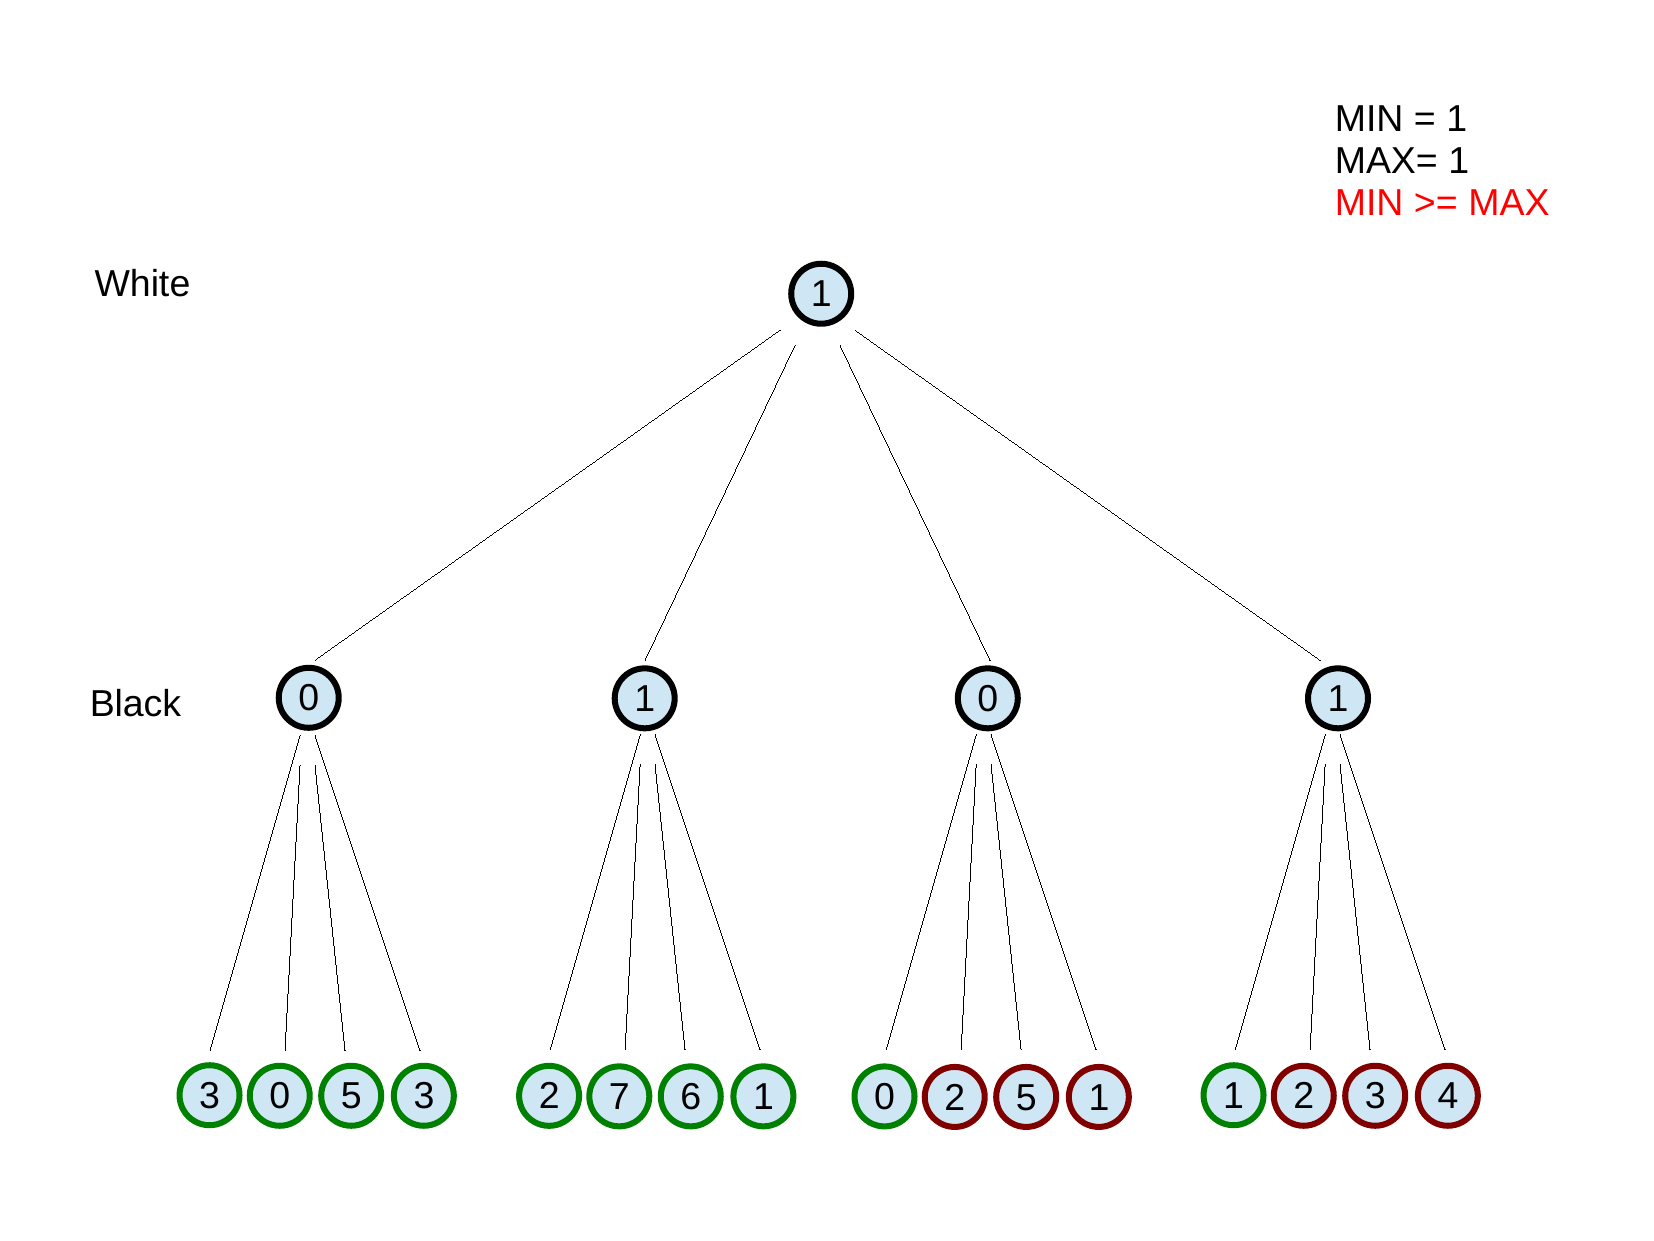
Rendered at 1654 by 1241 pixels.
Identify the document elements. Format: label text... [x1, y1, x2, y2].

text_box 6 [660, 1066, 721, 1127]
text_box White [79, 255, 206, 312]
text_box 0 [957, 668, 1018, 729]
text_box 1 [1308, 668, 1369, 729]
text_box 5 [996, 1066, 1057, 1127]
text_box 1 [614, 668, 675, 729]
text_box 2 [519, 1065, 580, 1126]
text_box 7 [589, 1066, 650, 1127]
text_box MIN = 1 MAX= 1 MIN >= MAX [1320, 90, 1565, 232]
text_box 0 [278, 667, 339, 728]
text_box 3 [179, 1065, 240, 1126]
text_box 3 [393, 1065, 454, 1126]
text_box 0 [854, 1066, 915, 1127]
text_box 1 [1068, 1066, 1129, 1127]
text_box 5 [321, 1065, 382, 1126]
text_box 0 [249, 1065, 310, 1126]
text_box 1 [733, 1066, 794, 1127]
text_box Black [75, 675, 197, 732]
text_box 2 [1273, 1065, 1334, 1126]
text_box 1 [791, 263, 852, 324]
text_box 1 [1203, 1065, 1264, 1126]
text_box 4 [1417, 1065, 1478, 1126]
text_box 3 [1345, 1065, 1406, 1126]
text_box 2 [924, 1066, 985, 1127]
